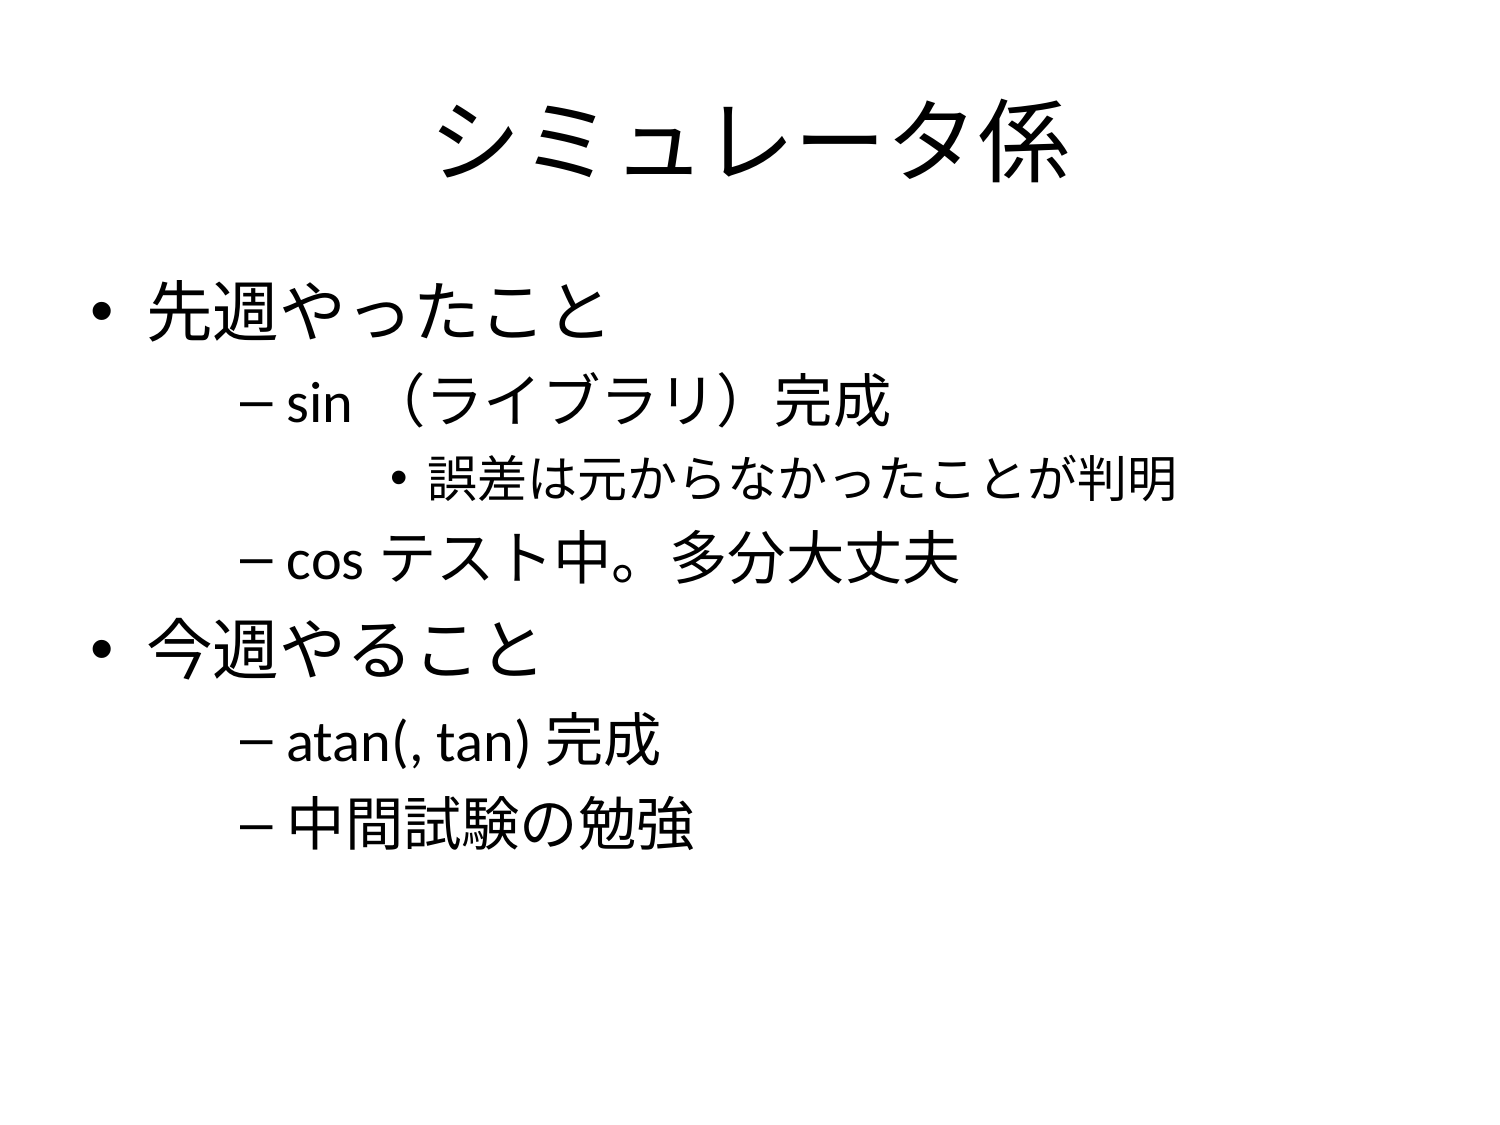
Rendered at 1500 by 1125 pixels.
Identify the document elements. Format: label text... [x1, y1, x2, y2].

list 先週やったこと sin（ライブラリ）完成 誤差は元からなかったことが判明 cosテスト中。多分大丈夫 今週やること atan(, tan)完成 中間試験の勉強 [75, 262, 1426, 1005]
title シミュレータ係 [75, 45, 1426, 233]
